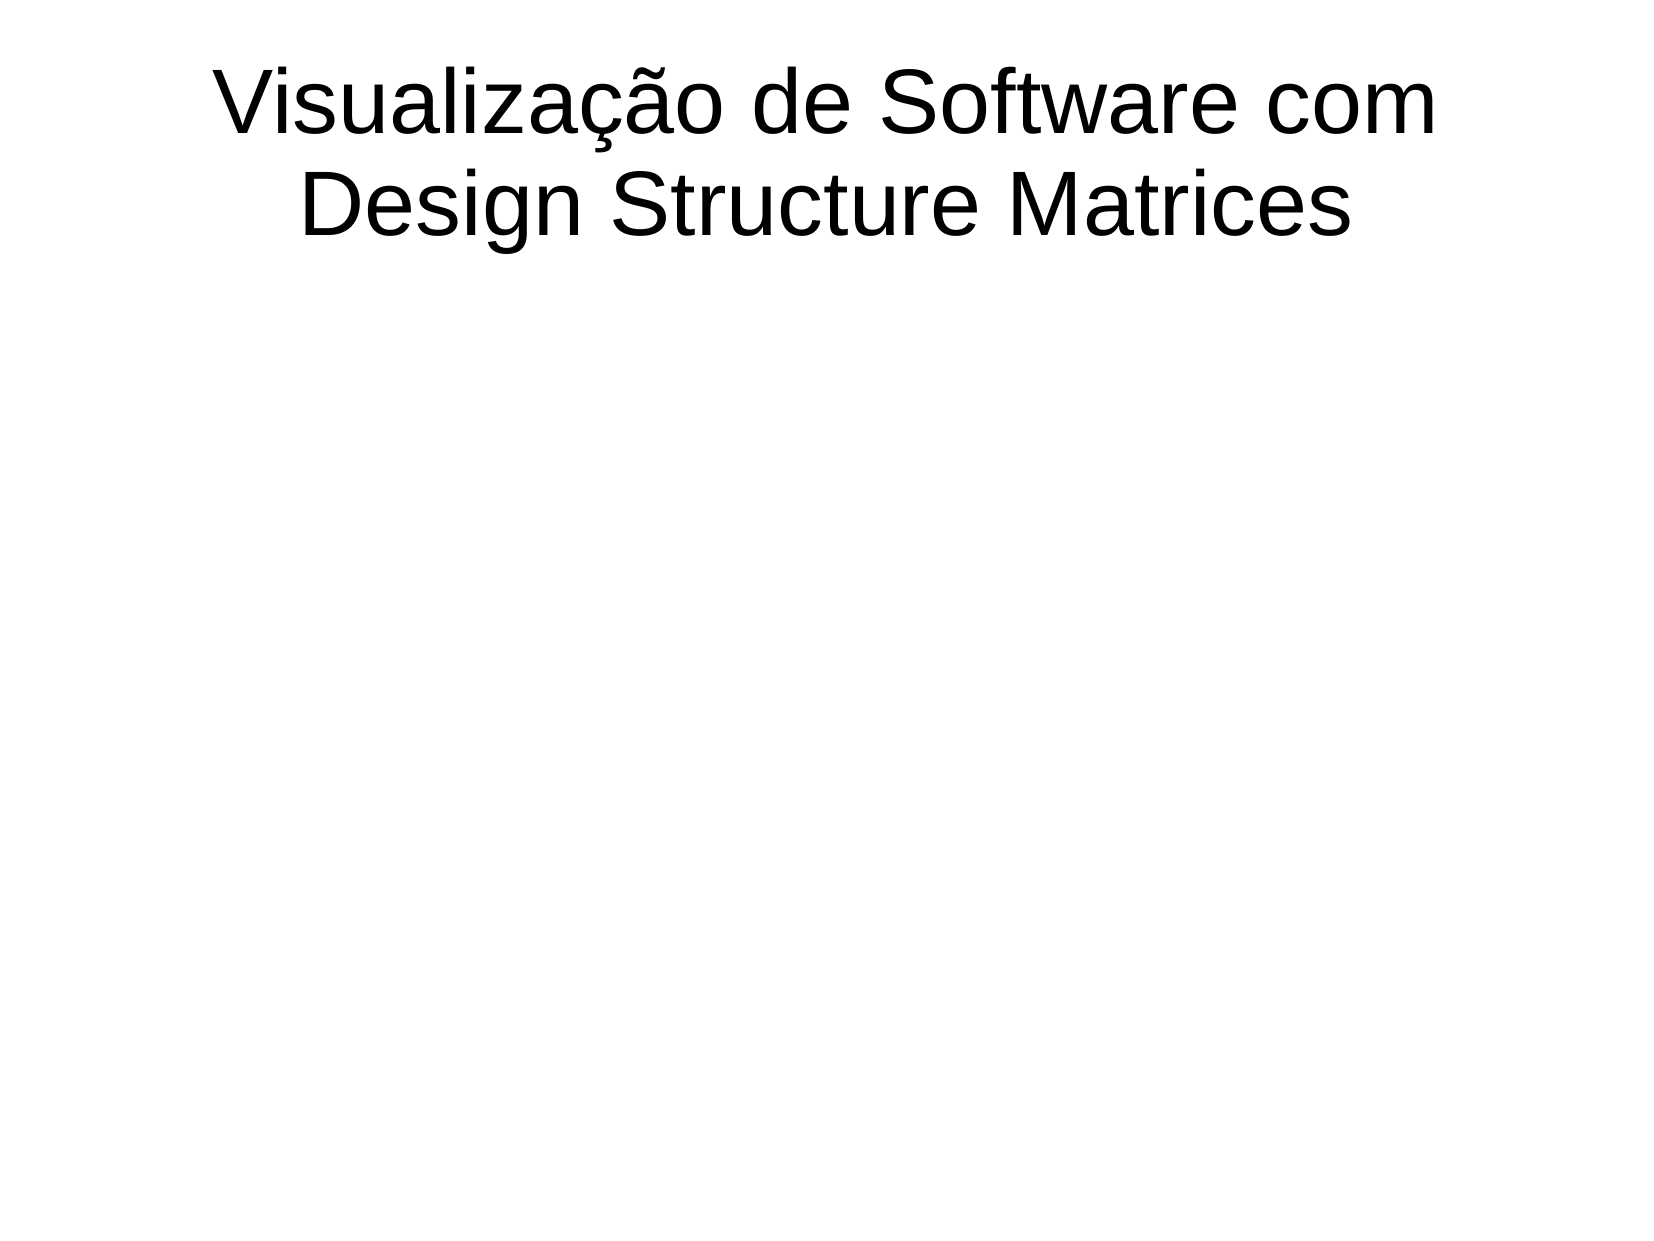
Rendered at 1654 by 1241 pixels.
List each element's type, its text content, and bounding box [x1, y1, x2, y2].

title Visualização de Software com Design Structure Matrices [82, 49, 1571, 257]
